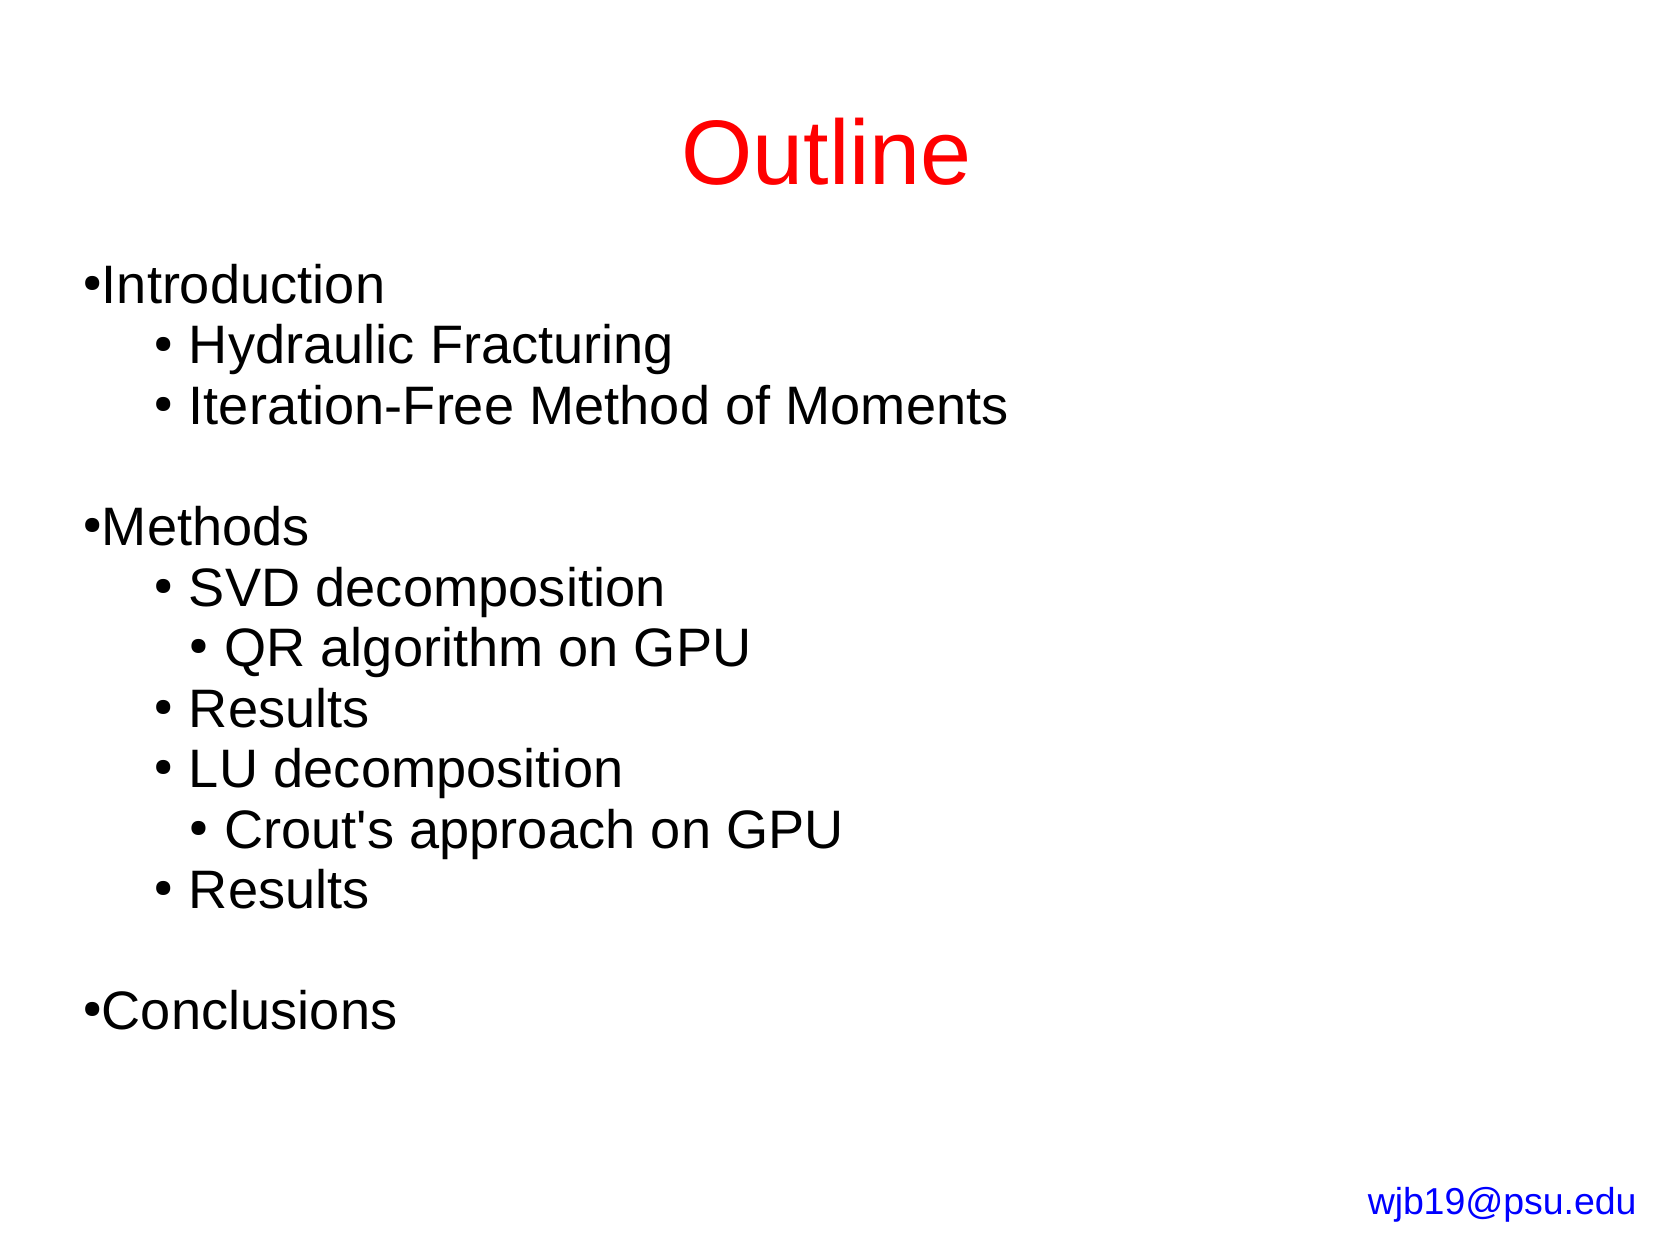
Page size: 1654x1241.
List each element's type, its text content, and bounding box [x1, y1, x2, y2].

text_box wjb19@psu.edu [1353, 1173, 1652, 1231]
subtitle Introduction Hydraulic Fracturing Iteration-Free Method of Moments Methods SVD decomposition QR algorithm on GPU Results LU decomposition Crout's approach on GPU Results Conclusions [82, 254, 1538, 1117]
title Outline [82, 49, 1571, 257]
